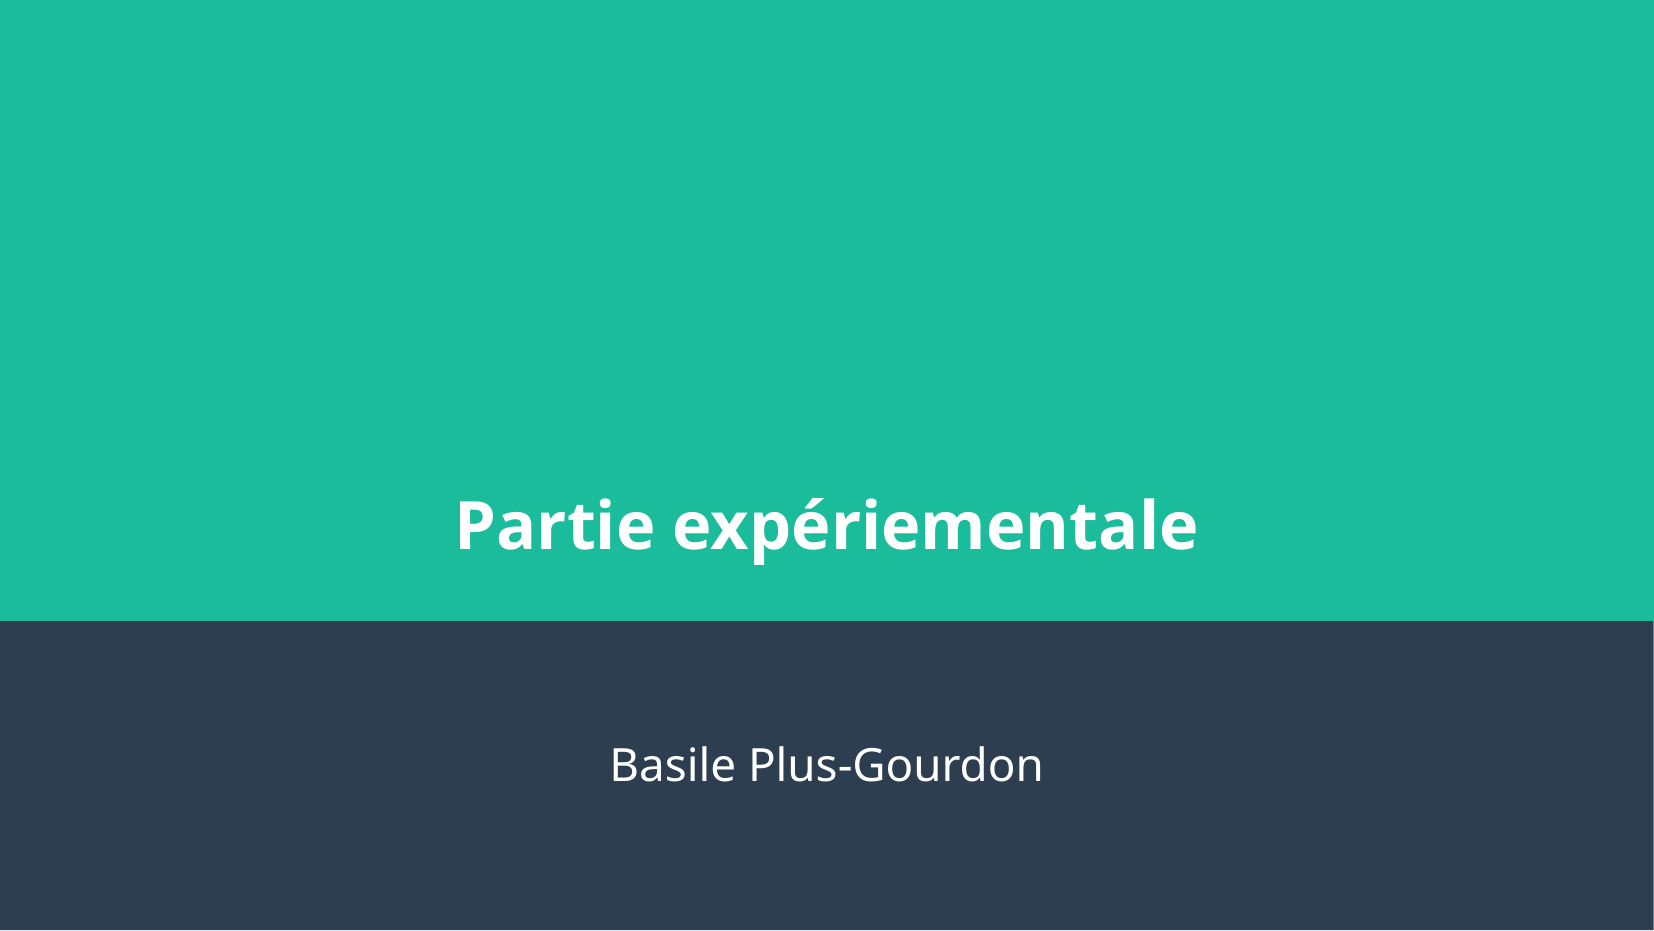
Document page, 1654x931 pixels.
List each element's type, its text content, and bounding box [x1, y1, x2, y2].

subtitle Basile Plus-Gourdon [59, 642, 1595, 886]
title Partie expériementale [59, 465, 1595, 583]
